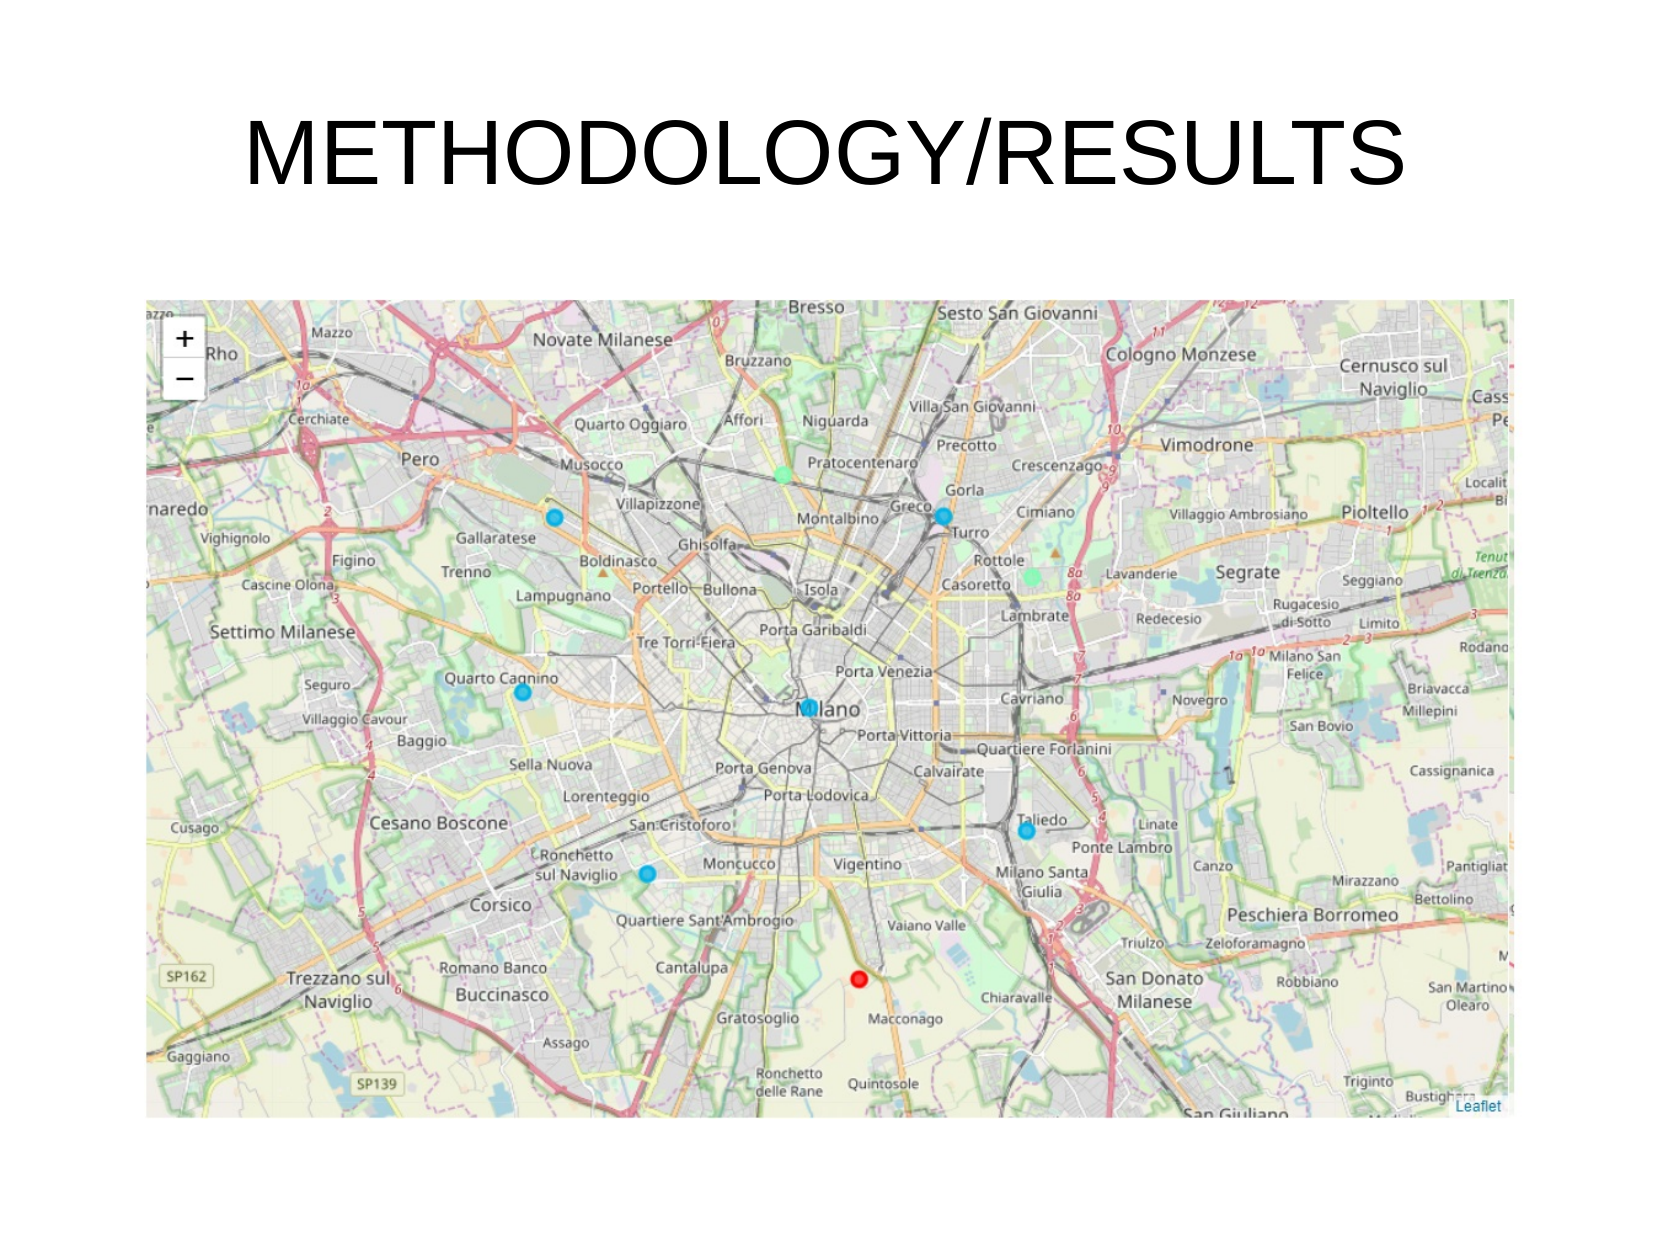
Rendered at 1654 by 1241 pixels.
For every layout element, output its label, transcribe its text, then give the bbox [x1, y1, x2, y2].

title METHODOLOGY/RESULTS [82, 49, 1571, 257]
picture [144, 299, 1561, 1119]
